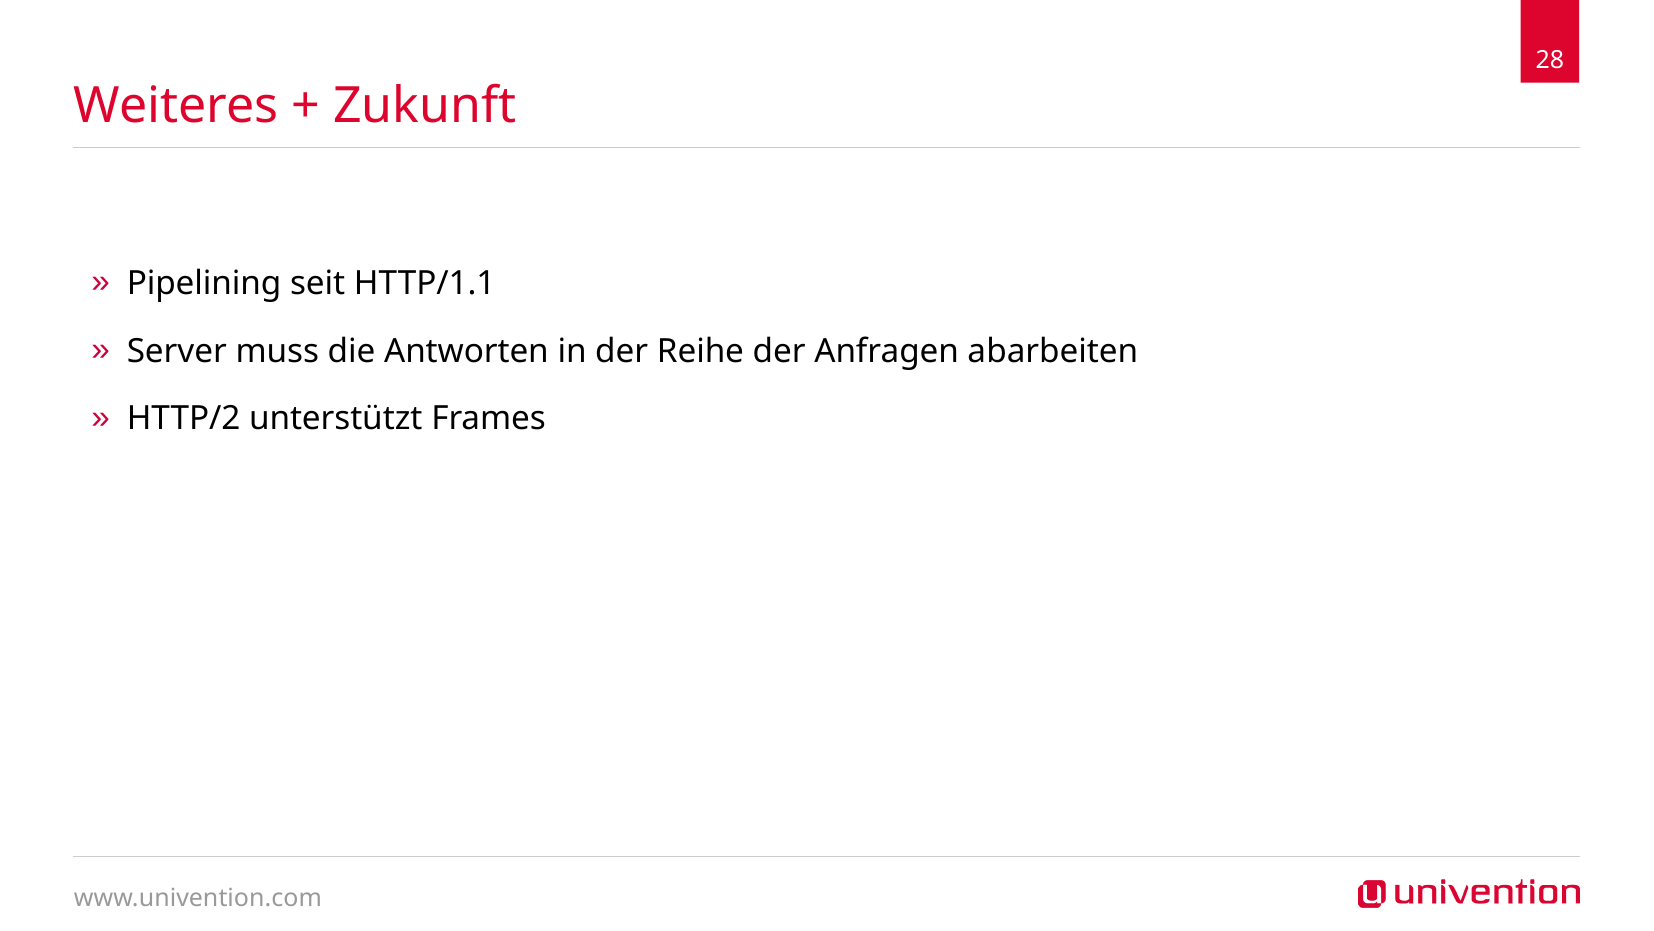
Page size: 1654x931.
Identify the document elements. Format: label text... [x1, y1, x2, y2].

picture [1358, 879, 1580, 908]
list Pipelining seit HTTP/1.1 Server muss die Antworten in der Reihe der Anfragen abarbeiten HTTP/2 unterstützt Frames [73, 236, 1580, 827]
title Weiteres + Zukunft [73, 59, 1580, 148]
